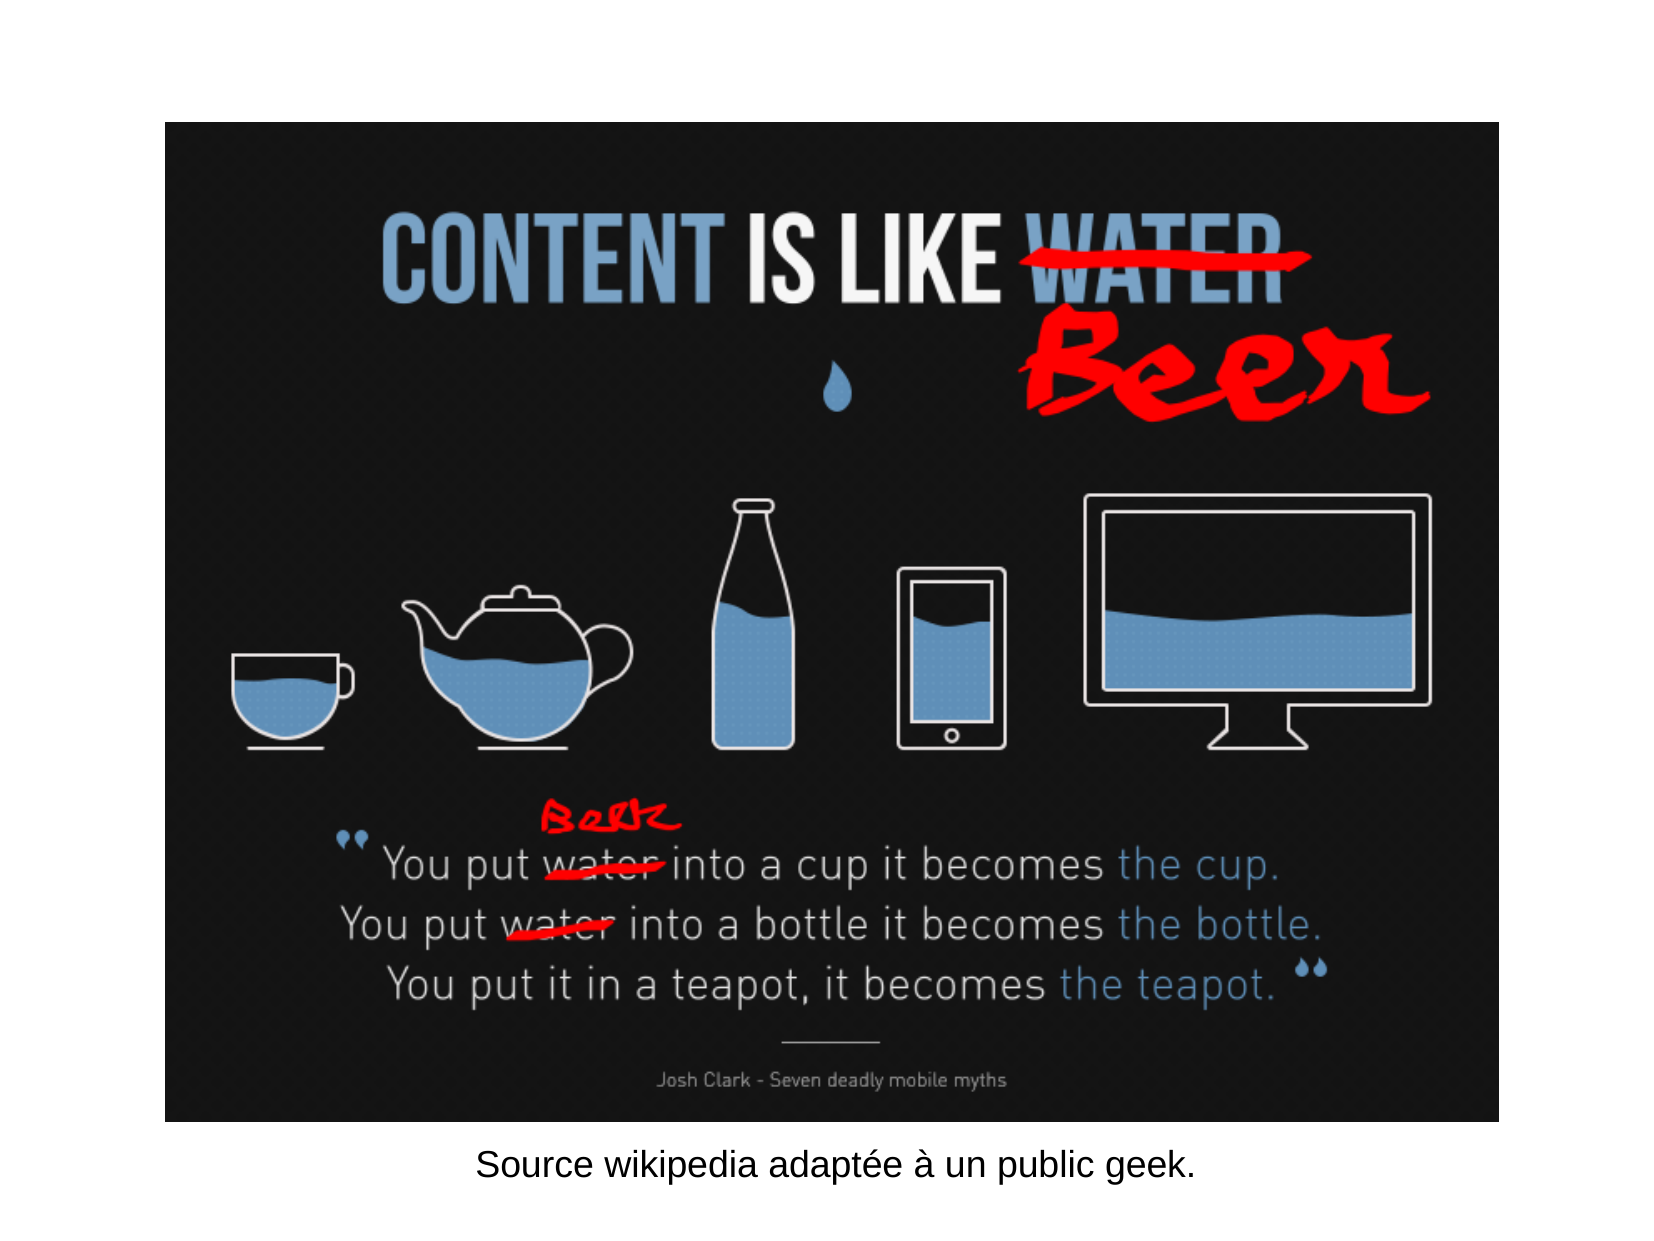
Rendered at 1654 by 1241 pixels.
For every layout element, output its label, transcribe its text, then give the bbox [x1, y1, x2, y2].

text_box Source wikipedia adaptée à un public geek. [460, 1136, 1212, 1193]
picture [165, 122, 1499, 1123]
